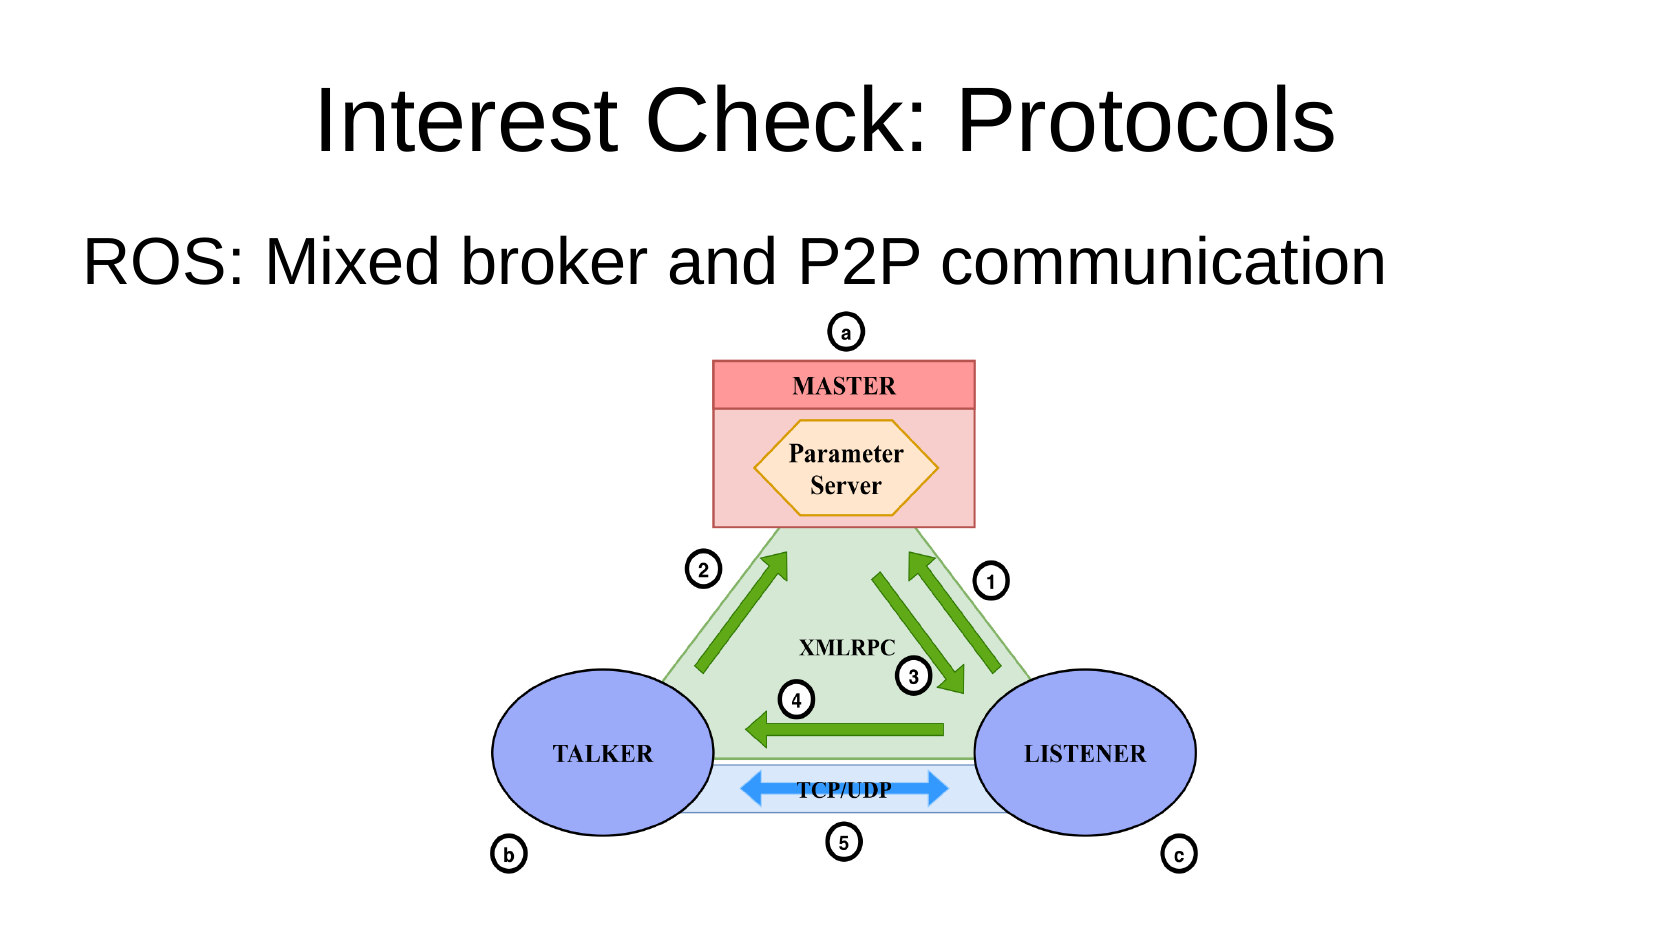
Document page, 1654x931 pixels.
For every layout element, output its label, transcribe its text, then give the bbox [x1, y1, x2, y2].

text_box Interest Check: Protocols [82, 37, 1571, 193]
text_box ROS: Mixed broker and P2P communication [82, 217, 1571, 408]
picture [401, 307, 1271, 881]
